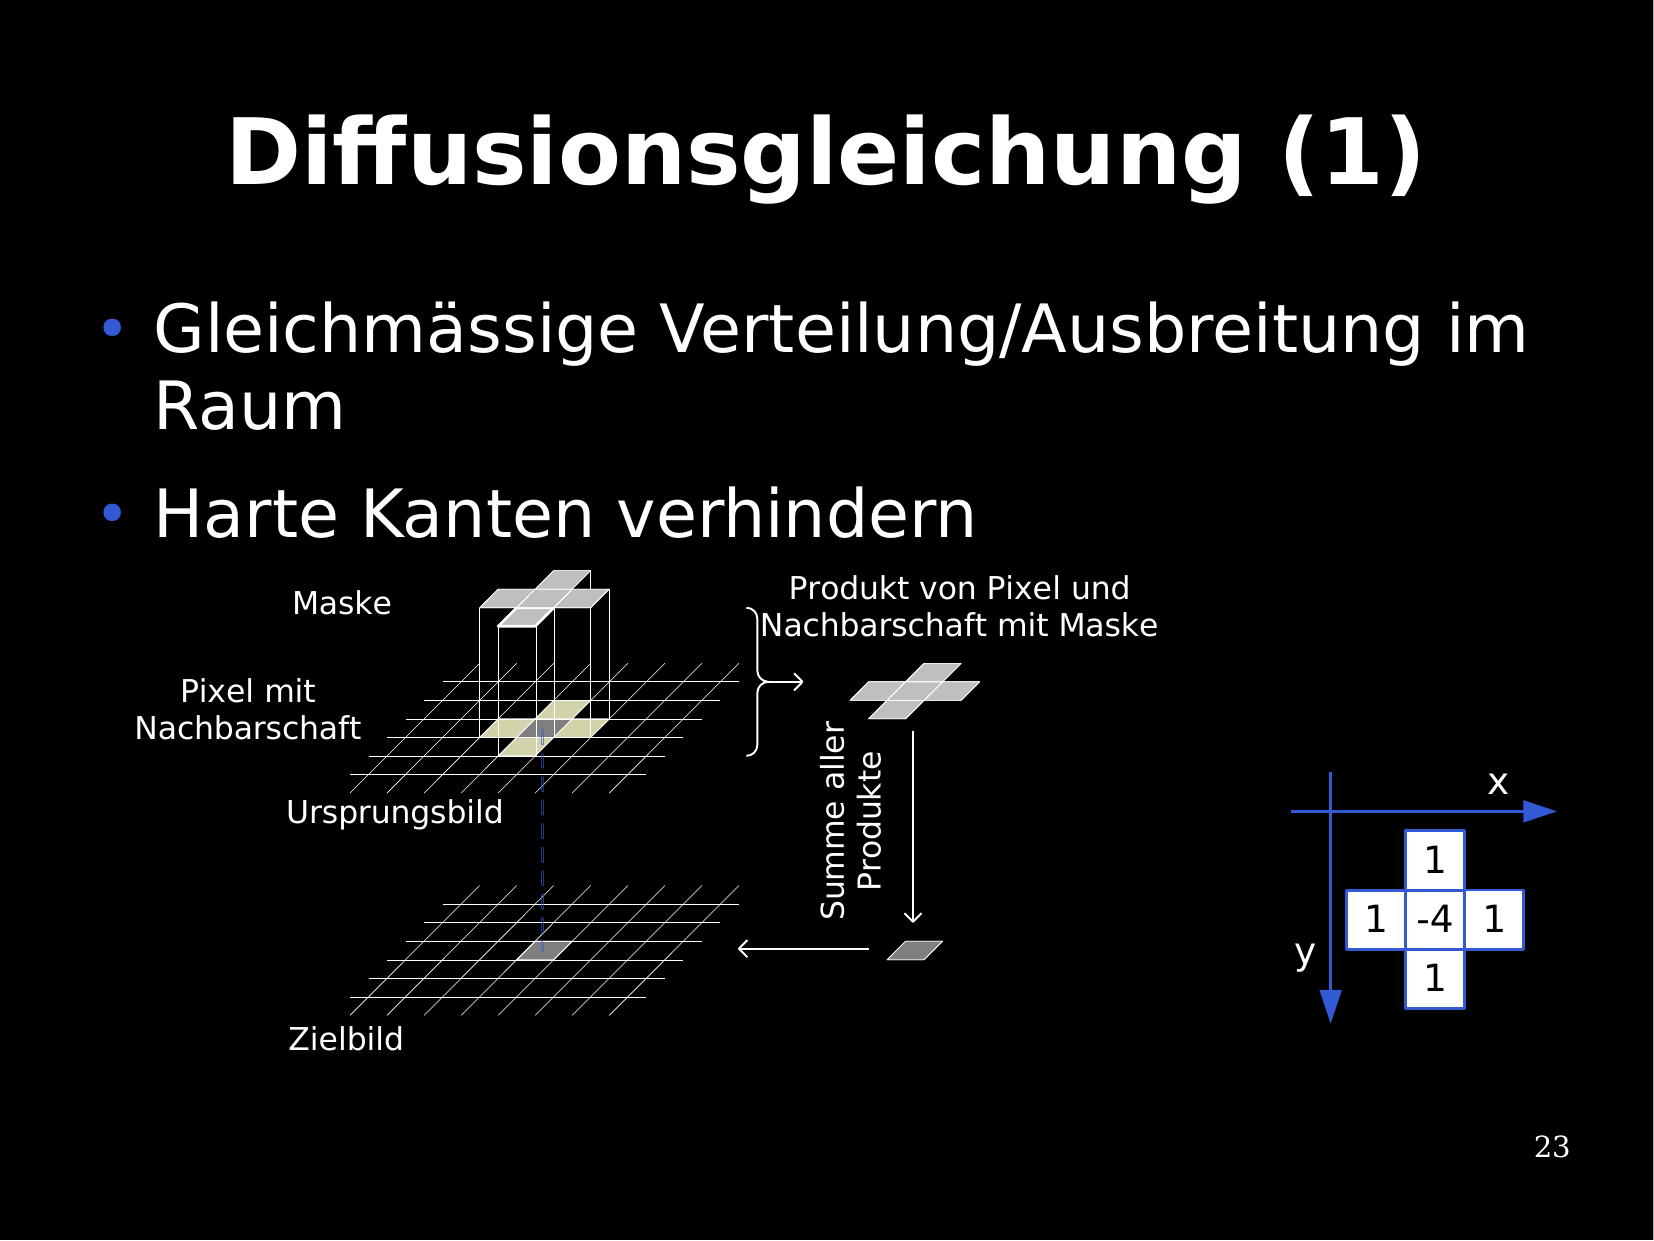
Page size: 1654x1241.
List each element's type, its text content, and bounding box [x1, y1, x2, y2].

text_box 1 [1405, 830, 1465, 891]
text_box 1 [1464, 890, 1524, 950]
text_box 1 [1346, 890, 1406, 950]
text_box -4 [1406, 891, 1464, 949]
chart [23, 570, 1211, 1130]
text_box y [1279, 922, 1359, 981]
list Gleichmässige Verteilung/Ausbreitung im Raum Harte Kanten verhindern [1332, 813, 1538, 1010]
list Gleichmässige Verteilung/Ausbreitung im Raum Harte Kanten verhindern [82, 290, 1538, 1010]
title Diffusionsgleichung (1) [82, 49, 1571, 257]
text_box x [1472, 752, 1552, 811]
text_box 1 [1405, 949, 1465, 1009]
